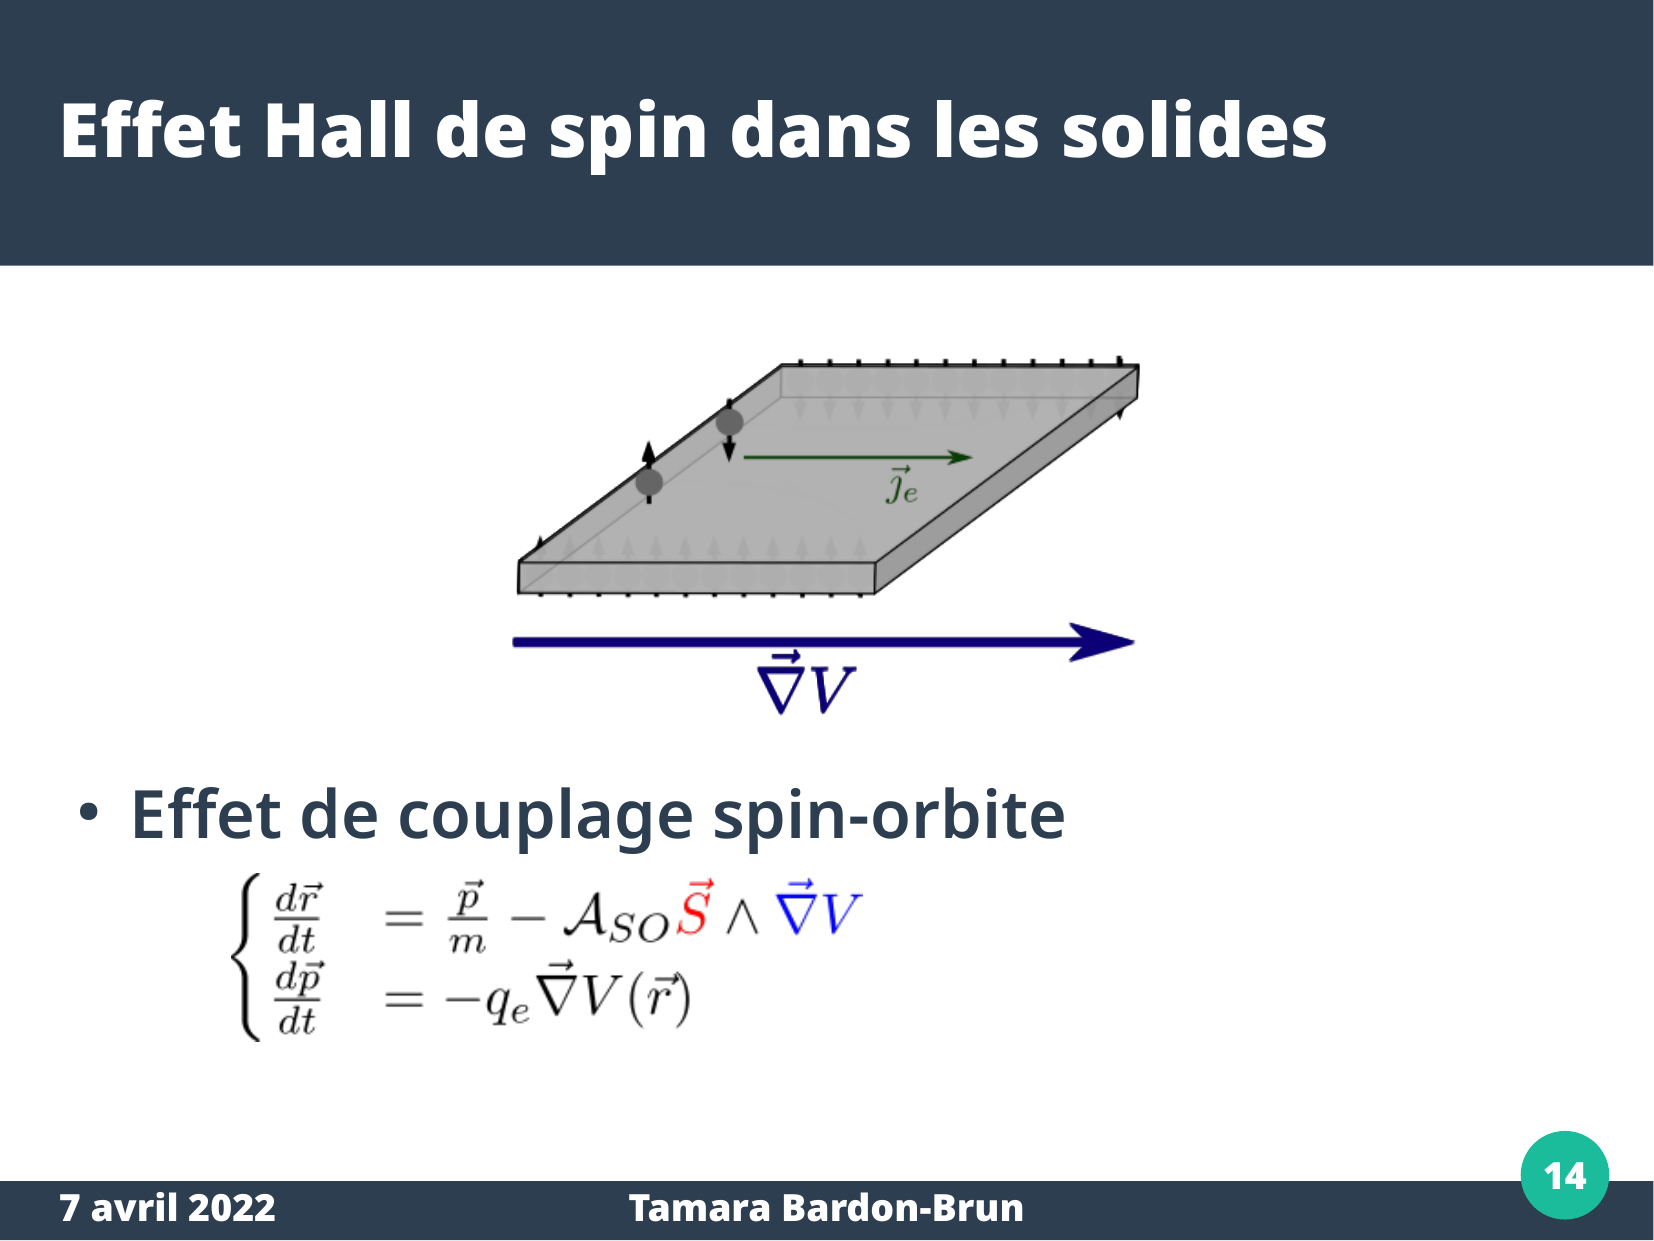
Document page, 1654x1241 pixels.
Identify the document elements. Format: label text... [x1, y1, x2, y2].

picture [483, 311, 1171, 731]
picture [231, 873, 863, 1042]
title Effet Hall de spin dans les solides [59, 49, 1595, 207]
list Effet de couplage spin-orbite [59, 767, 1595, 1022]
